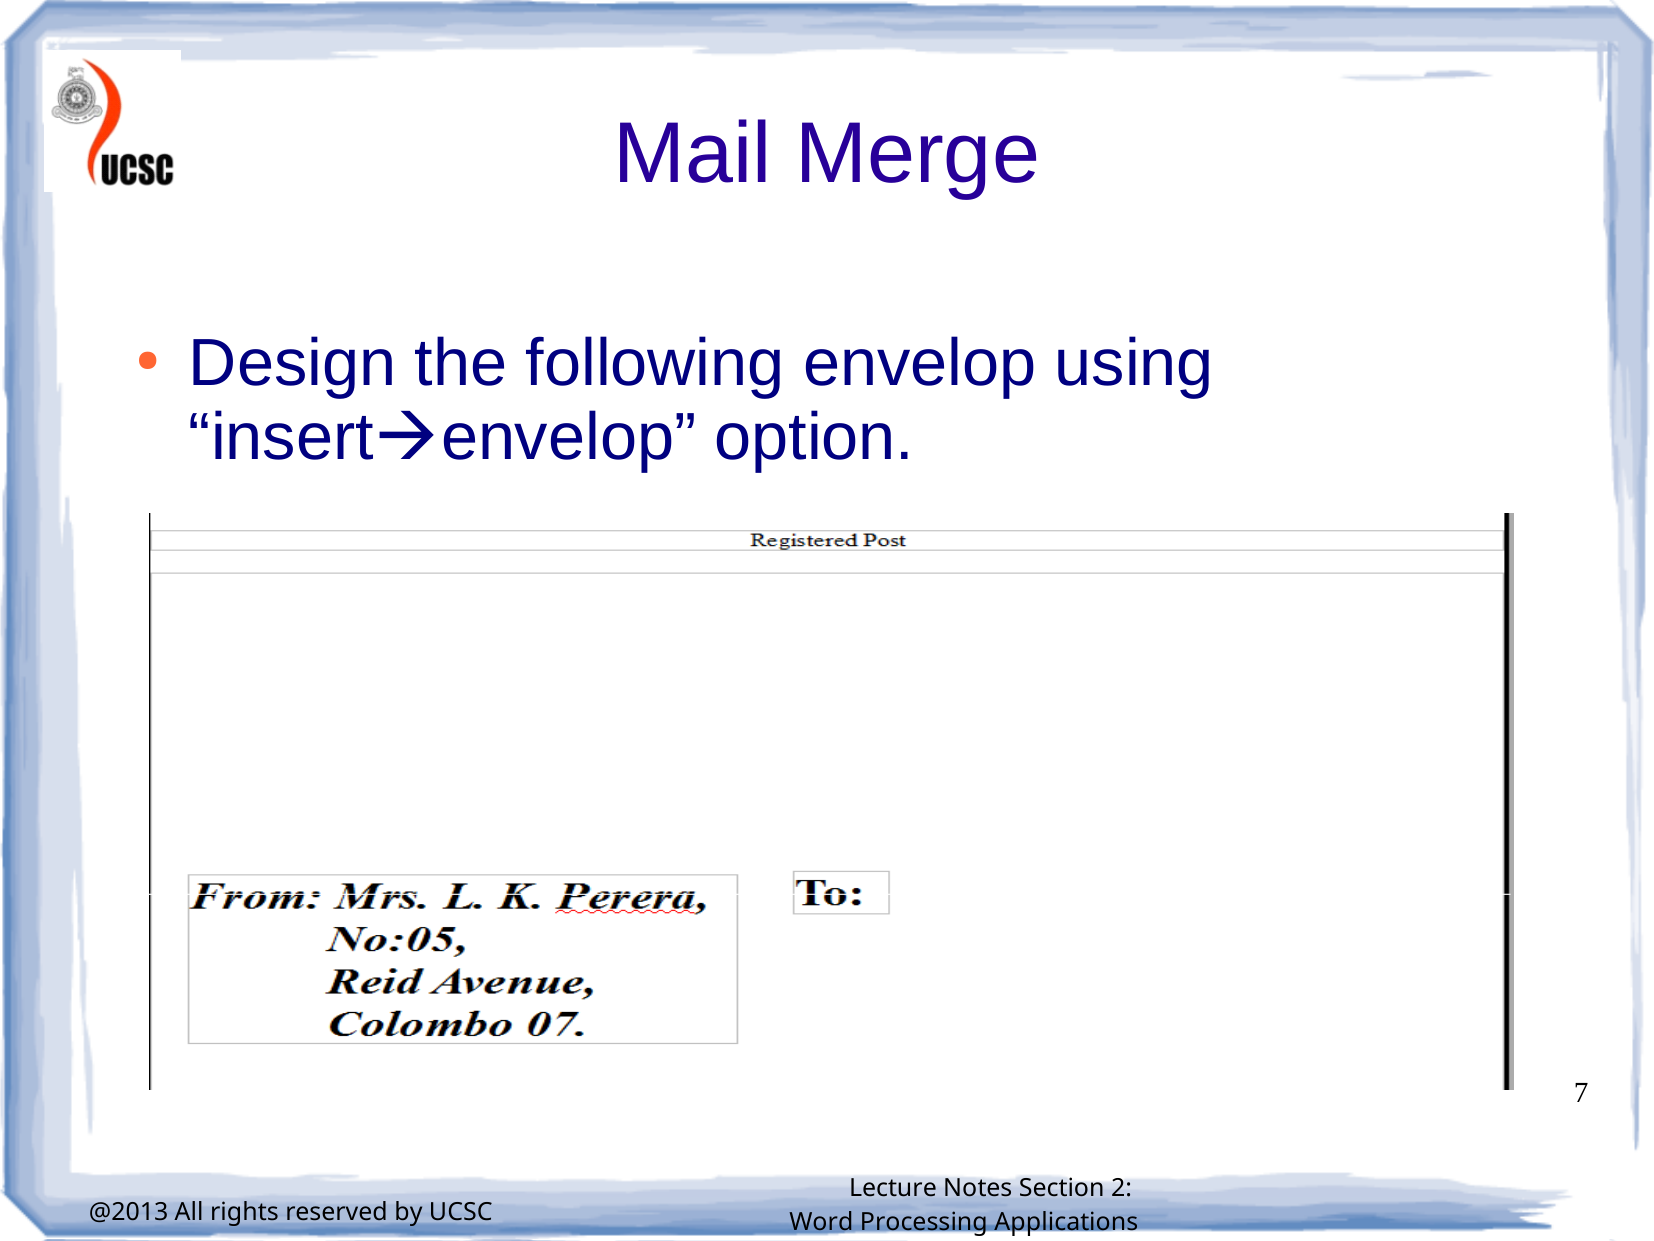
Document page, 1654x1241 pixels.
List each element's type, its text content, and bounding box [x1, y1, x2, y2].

picture [0, 0, 1654, 1241]
title Mail Merge [82, 49, 1571, 257]
list Design the following envelop using “insertenvelop” option. [118, 324, 1571, 649]
